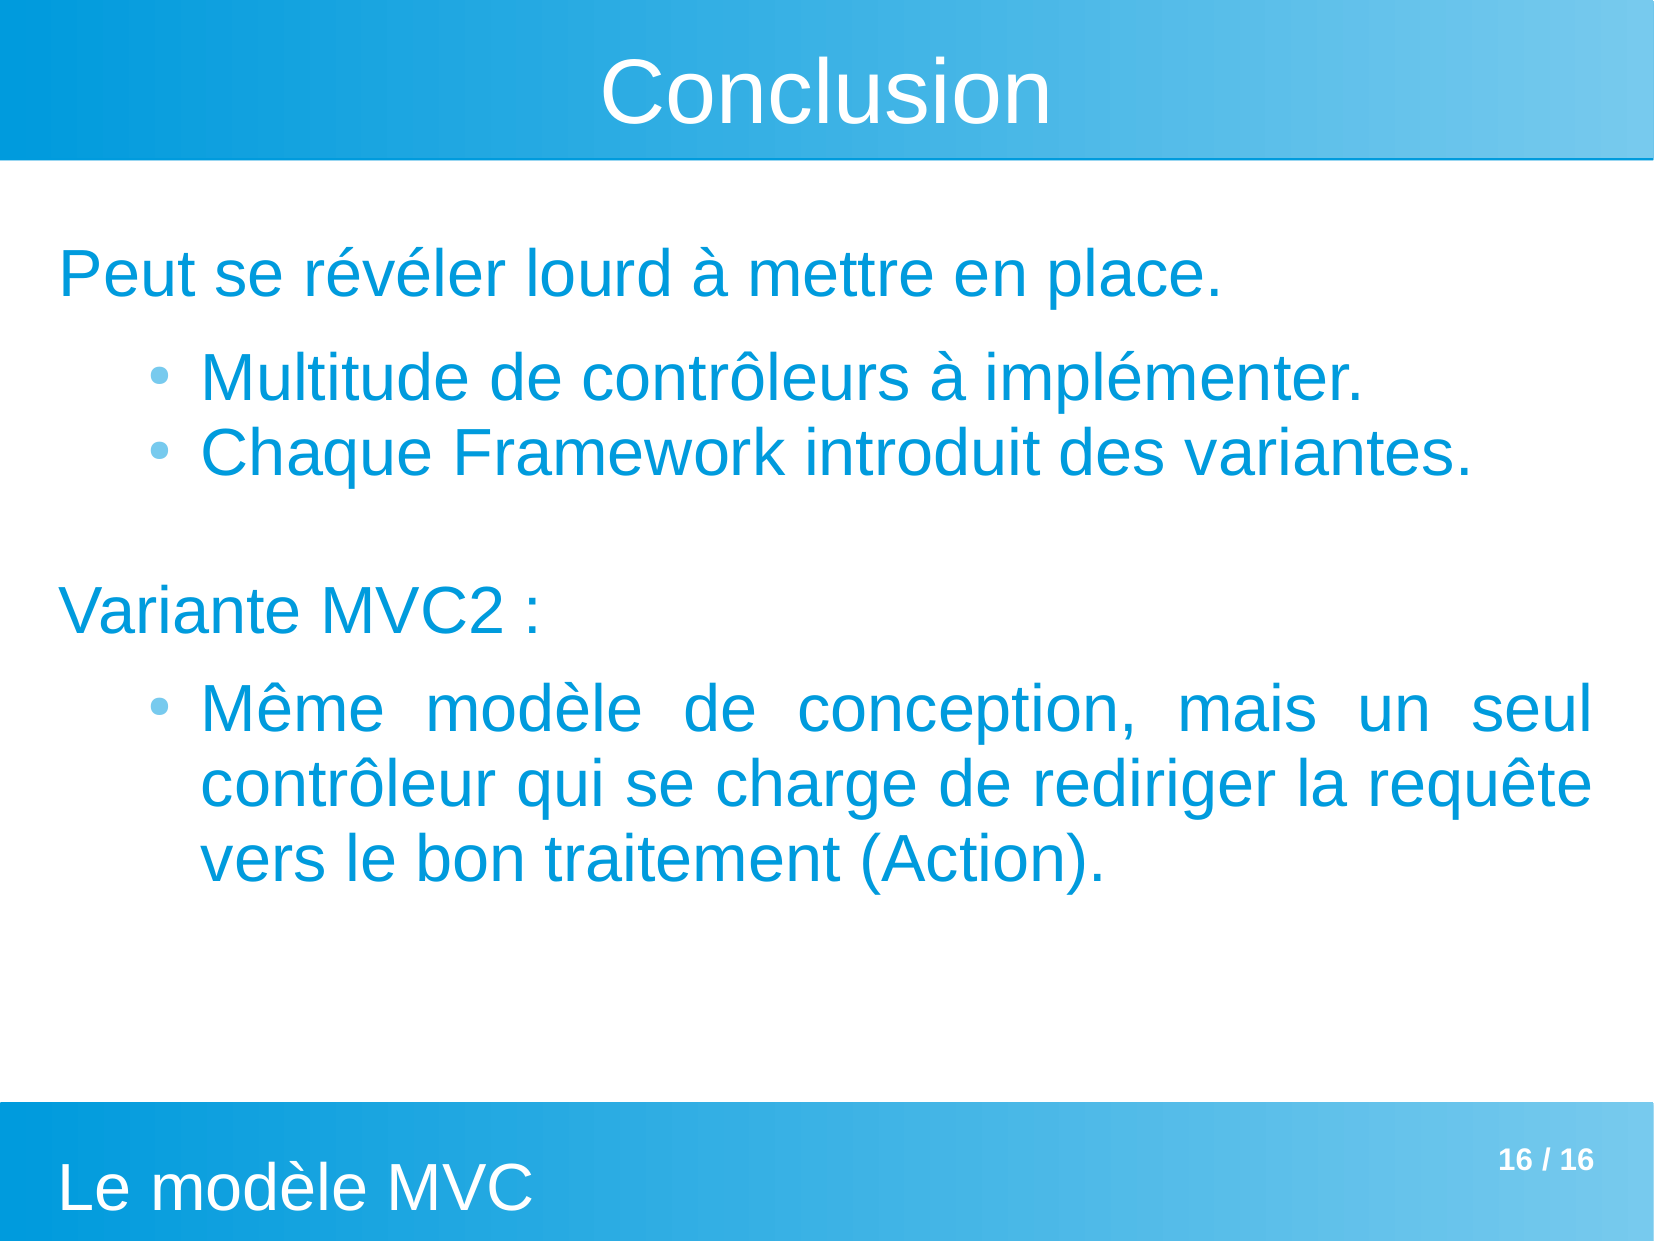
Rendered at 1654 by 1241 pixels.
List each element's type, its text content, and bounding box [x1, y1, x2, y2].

title Conclusion [59, 39, 1595, 144]
list Peut se révéler lourd à mettre en place. Multitude de contrôleurs à implémenter. Chaque Framework introduit des variantes. Variante MVC2 : Même modèle de conception, mais un seul contrôleur qui se charge de rediriger la requête vers le bon traitement (Action). [59, 236, 1595, 1024]
